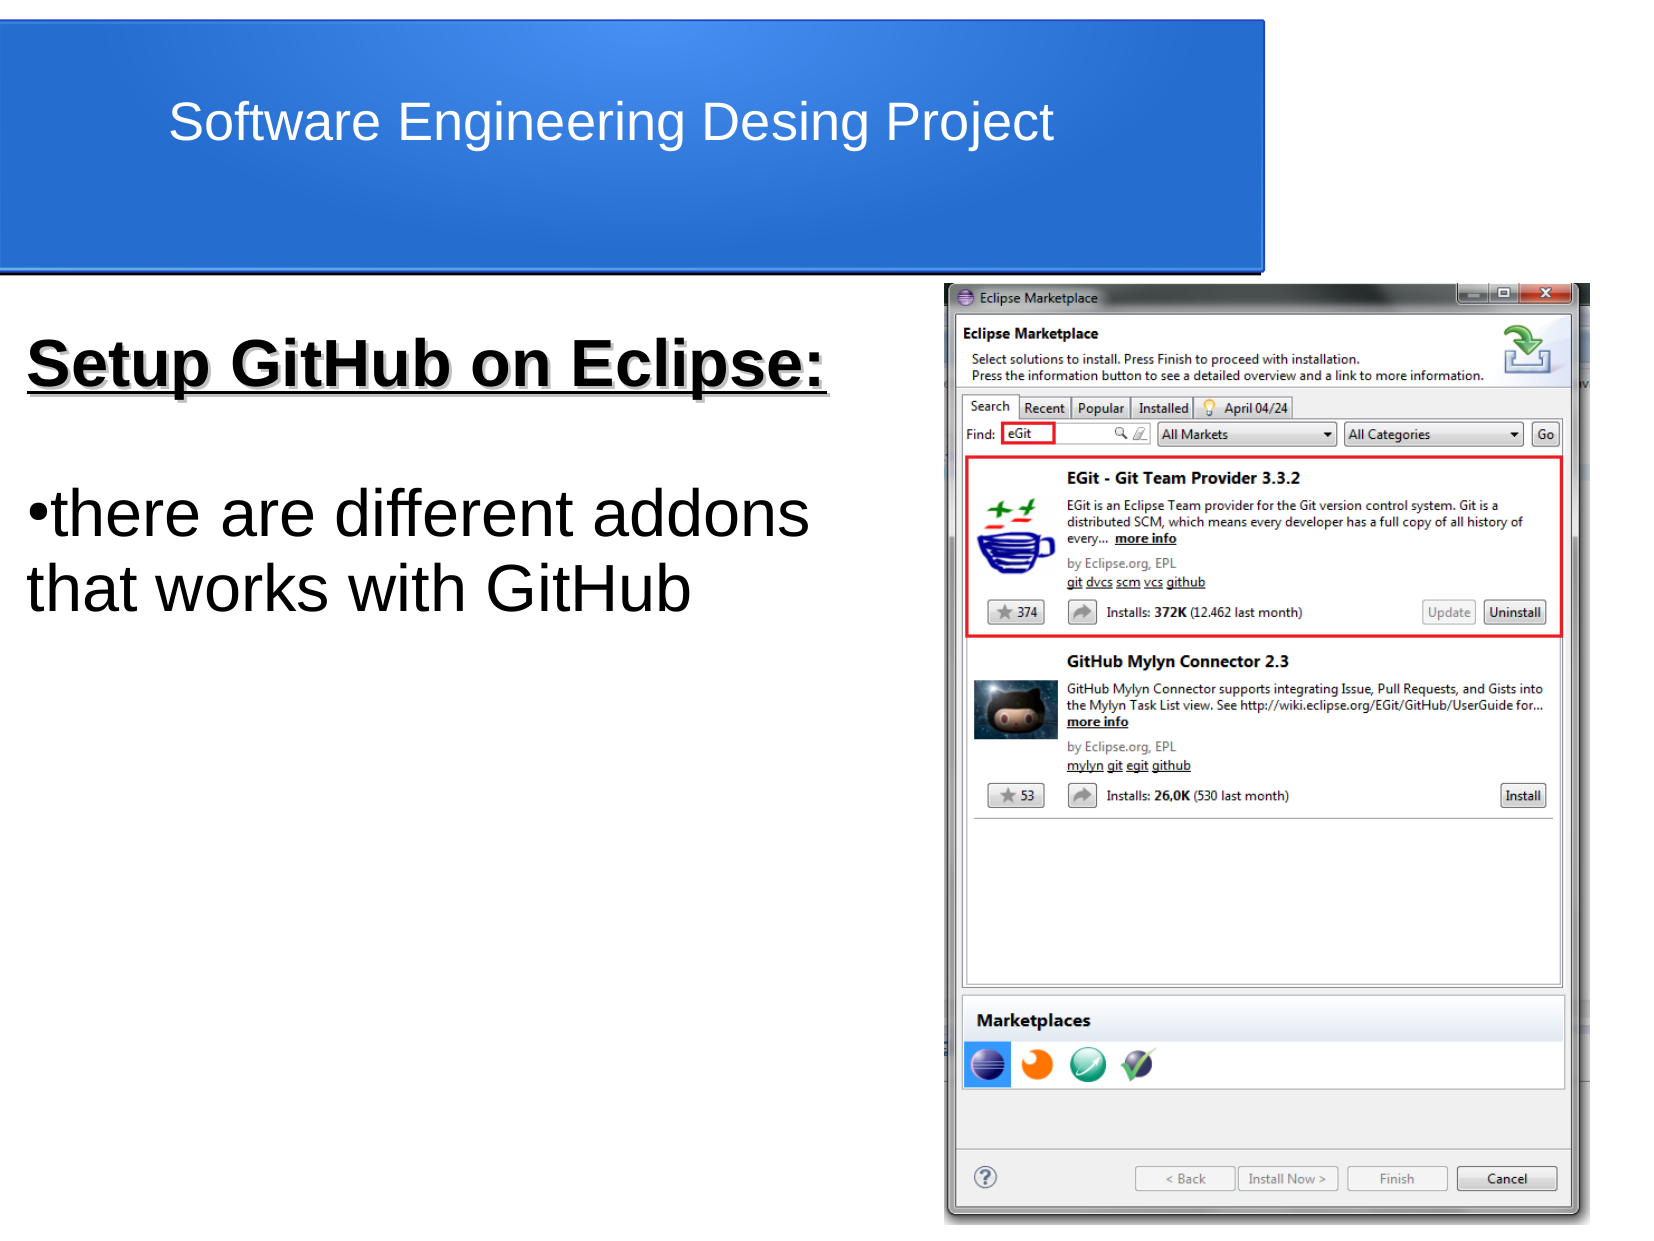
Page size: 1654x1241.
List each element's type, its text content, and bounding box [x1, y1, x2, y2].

text_box Setup GitHub on Eclipse: there are different addons that works with GitHub [11, 318, 843, 708]
text_box Software Engineering Desing Project [153, 83, 1071, 201]
picture [944, 283, 1590, 1225]
